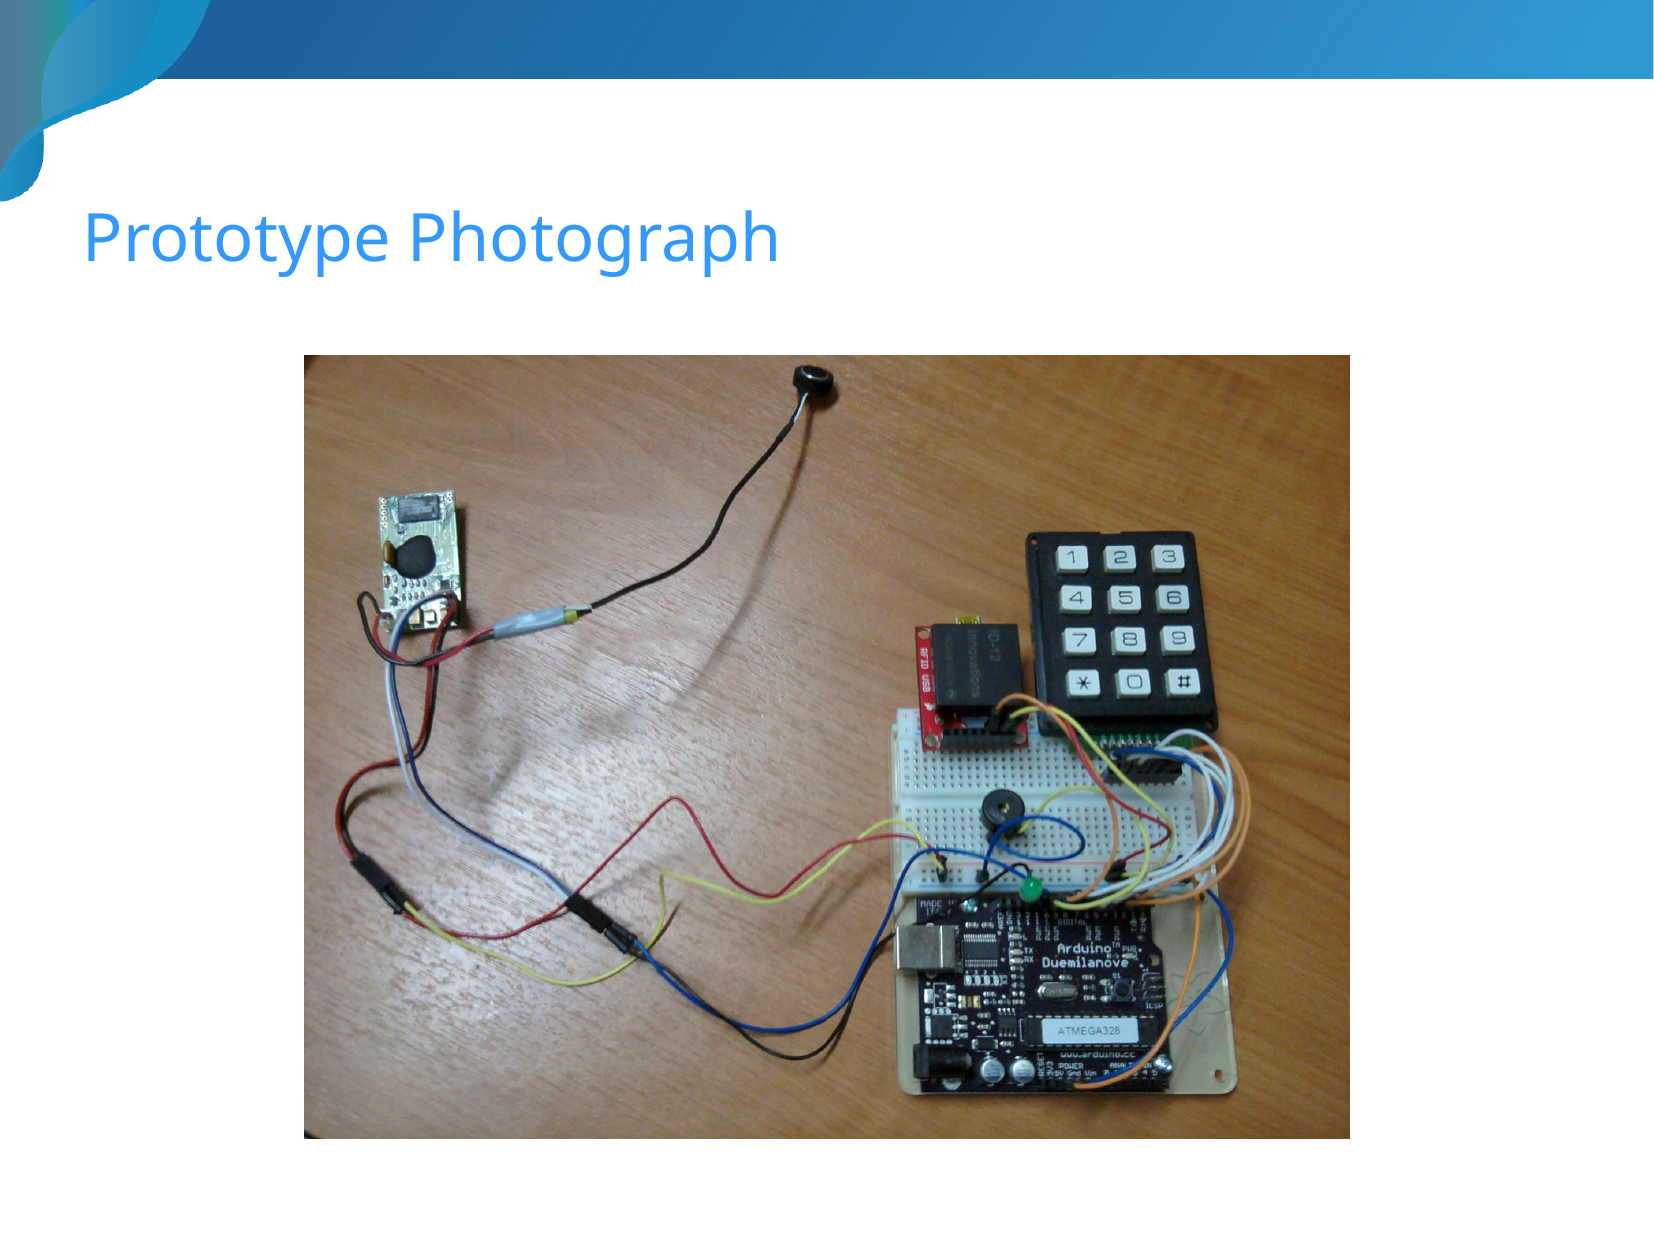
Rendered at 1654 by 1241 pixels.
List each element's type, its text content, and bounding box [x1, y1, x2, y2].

title Prototype Photograph [82, 139, 1571, 332]
picture [0, 0, 1654, 1241]
